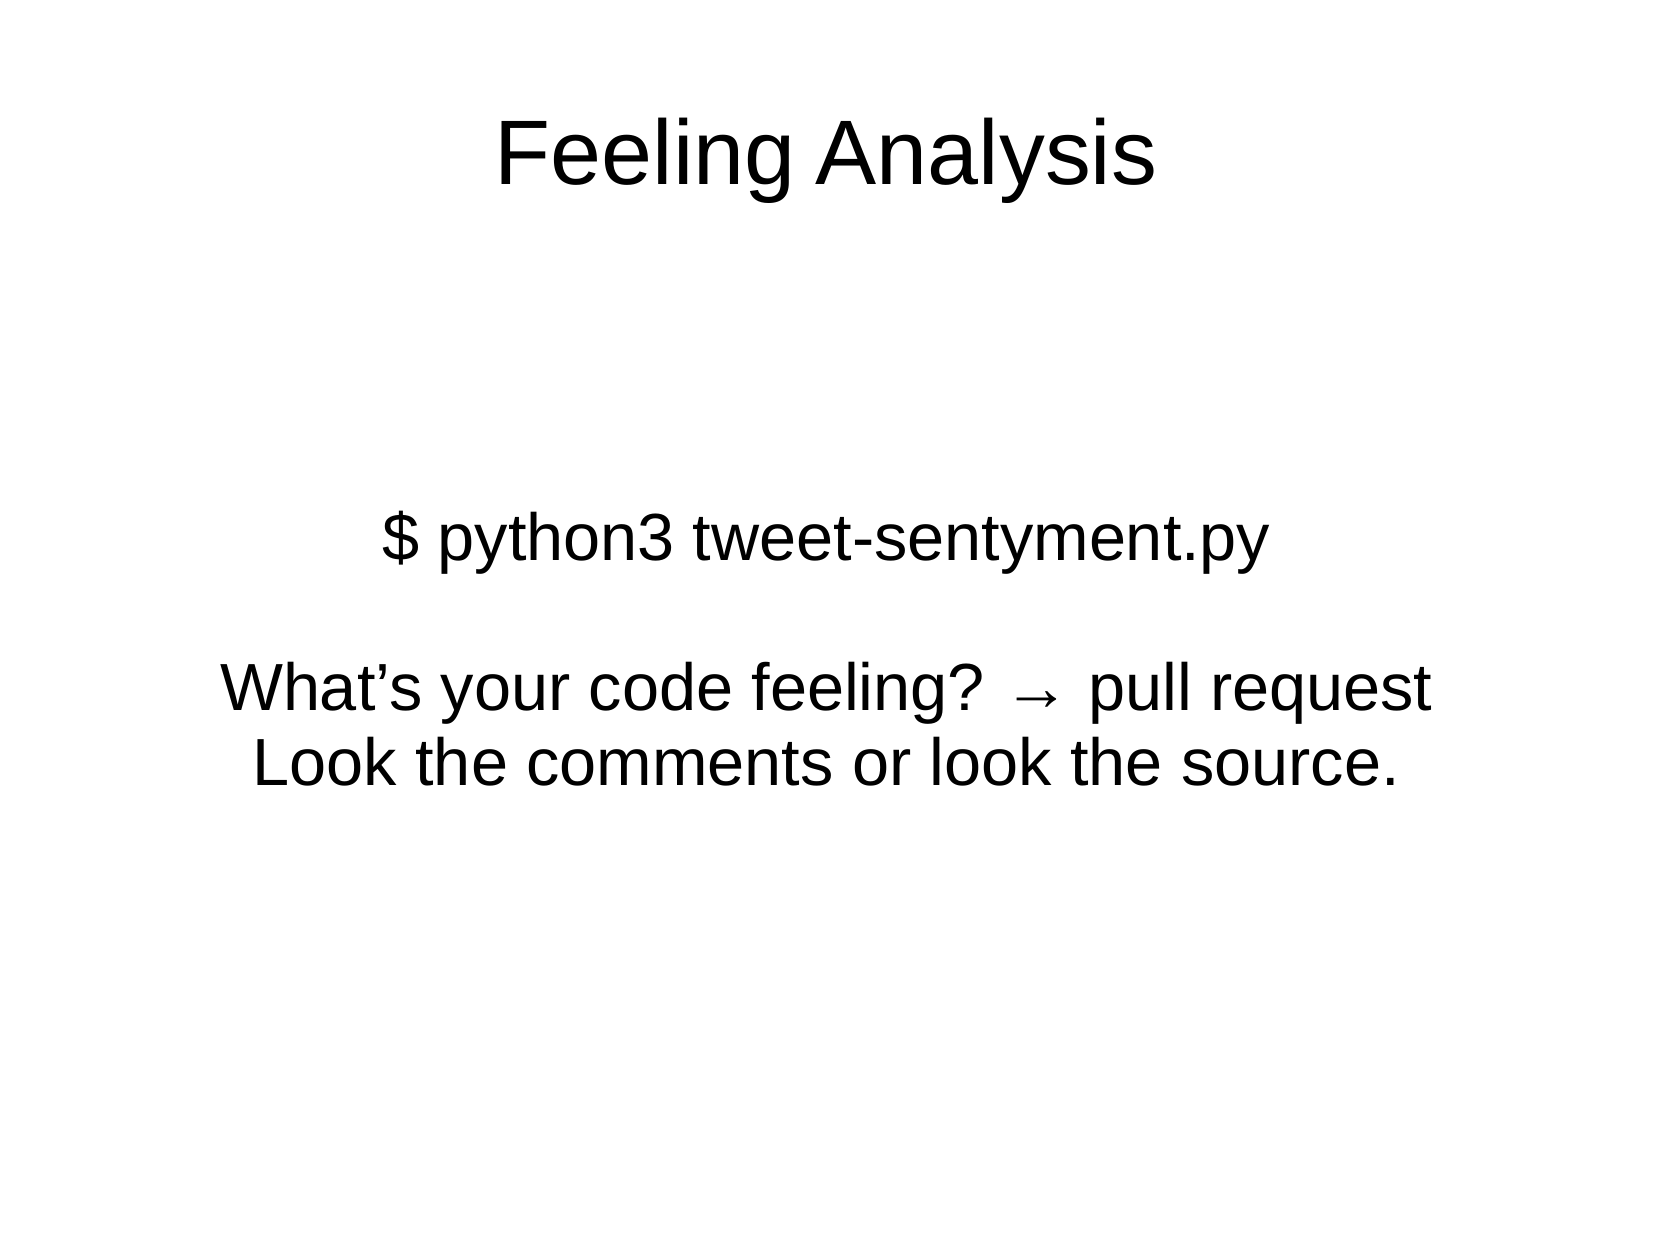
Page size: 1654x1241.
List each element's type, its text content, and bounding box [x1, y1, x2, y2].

subtitle $ python3 tweet-sentyment.py What’s your code feeling? → pull request Look the comments or look the source. [82, 290, 1571, 1010]
title Feeling Analysis [82, 49, 1571, 257]
